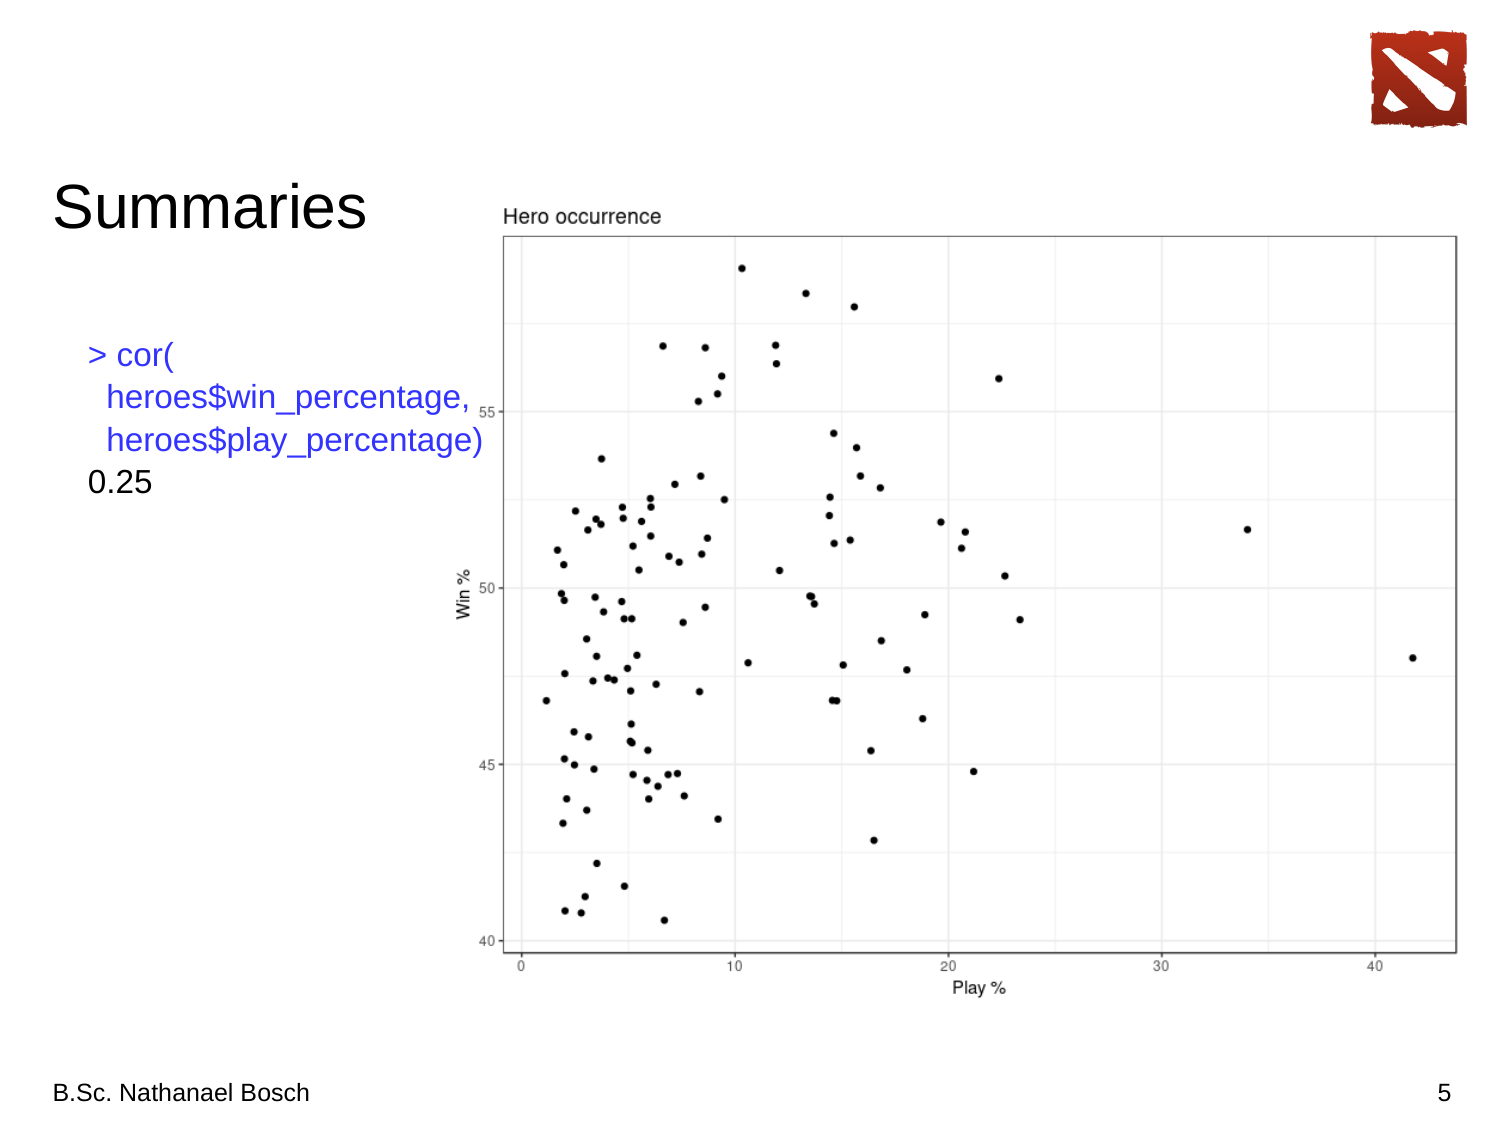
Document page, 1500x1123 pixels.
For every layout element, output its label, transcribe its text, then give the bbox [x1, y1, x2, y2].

picture [1370, 30, 1467, 128]
title Summaries [52, 171, 1453, 242]
list > cor( heroes$win_percentage, heroes$play_percentage) 0.25 [52, 330, 1453, 996]
picture [448, 200, 1465, 1007]
